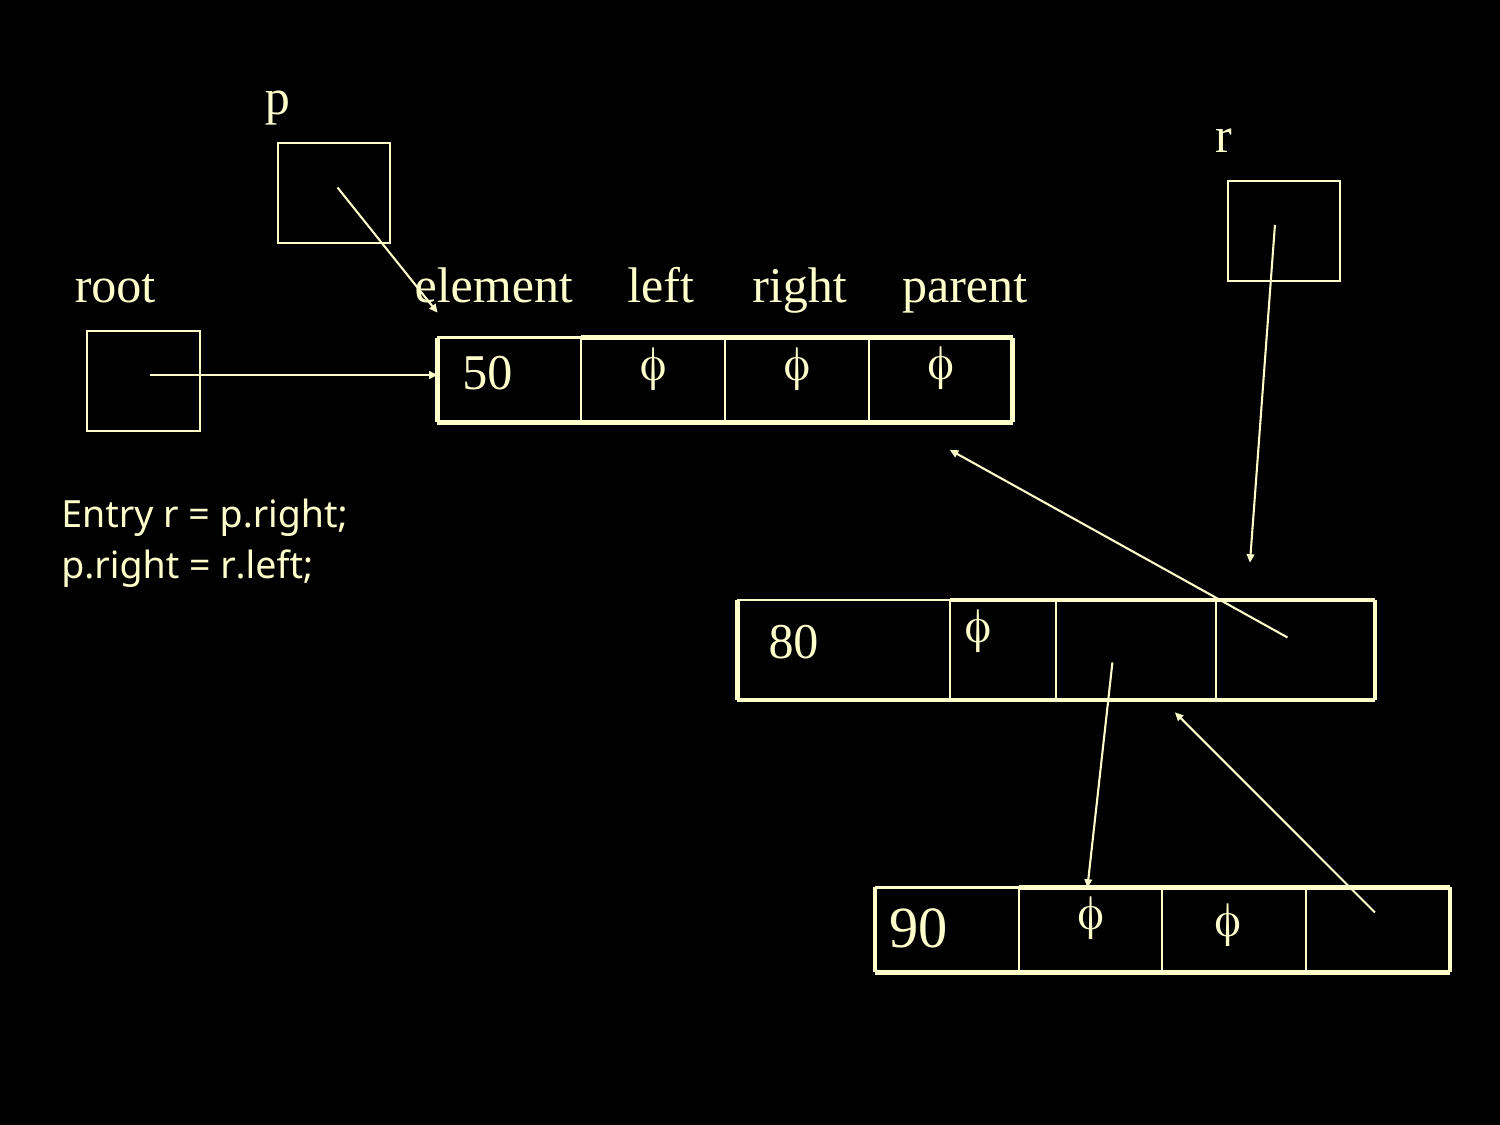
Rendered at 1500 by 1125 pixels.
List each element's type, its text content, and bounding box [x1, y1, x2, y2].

text_box right [737, 249, 862, 321]
text_box left [612, 249, 710, 321]
text_box element [399, 249, 589, 321]
text_box  [912, 337, 969, 399]
text_box 80 [753, 606, 834, 678]
text_box p [250, 62, 305, 134]
text_box 50 [447, 337, 528, 409]
text_box parent [887, 249, 1043, 321]
text_box  [582, 340, 724, 420]
text_box  [726, 340, 868, 420]
text_box r [1200, 99, 1247, 171]
text_box 90 [877, 889, 1018, 970]
text_box  [1199, 894, 1256, 956]
text_box Entry r = p.right; p.right = r.left; [46, 480, 363, 598]
text_box  [1062, 887, 1119, 949]
text_box root [59, 249, 171, 321]
text_box  [951, 602, 1055, 698]
